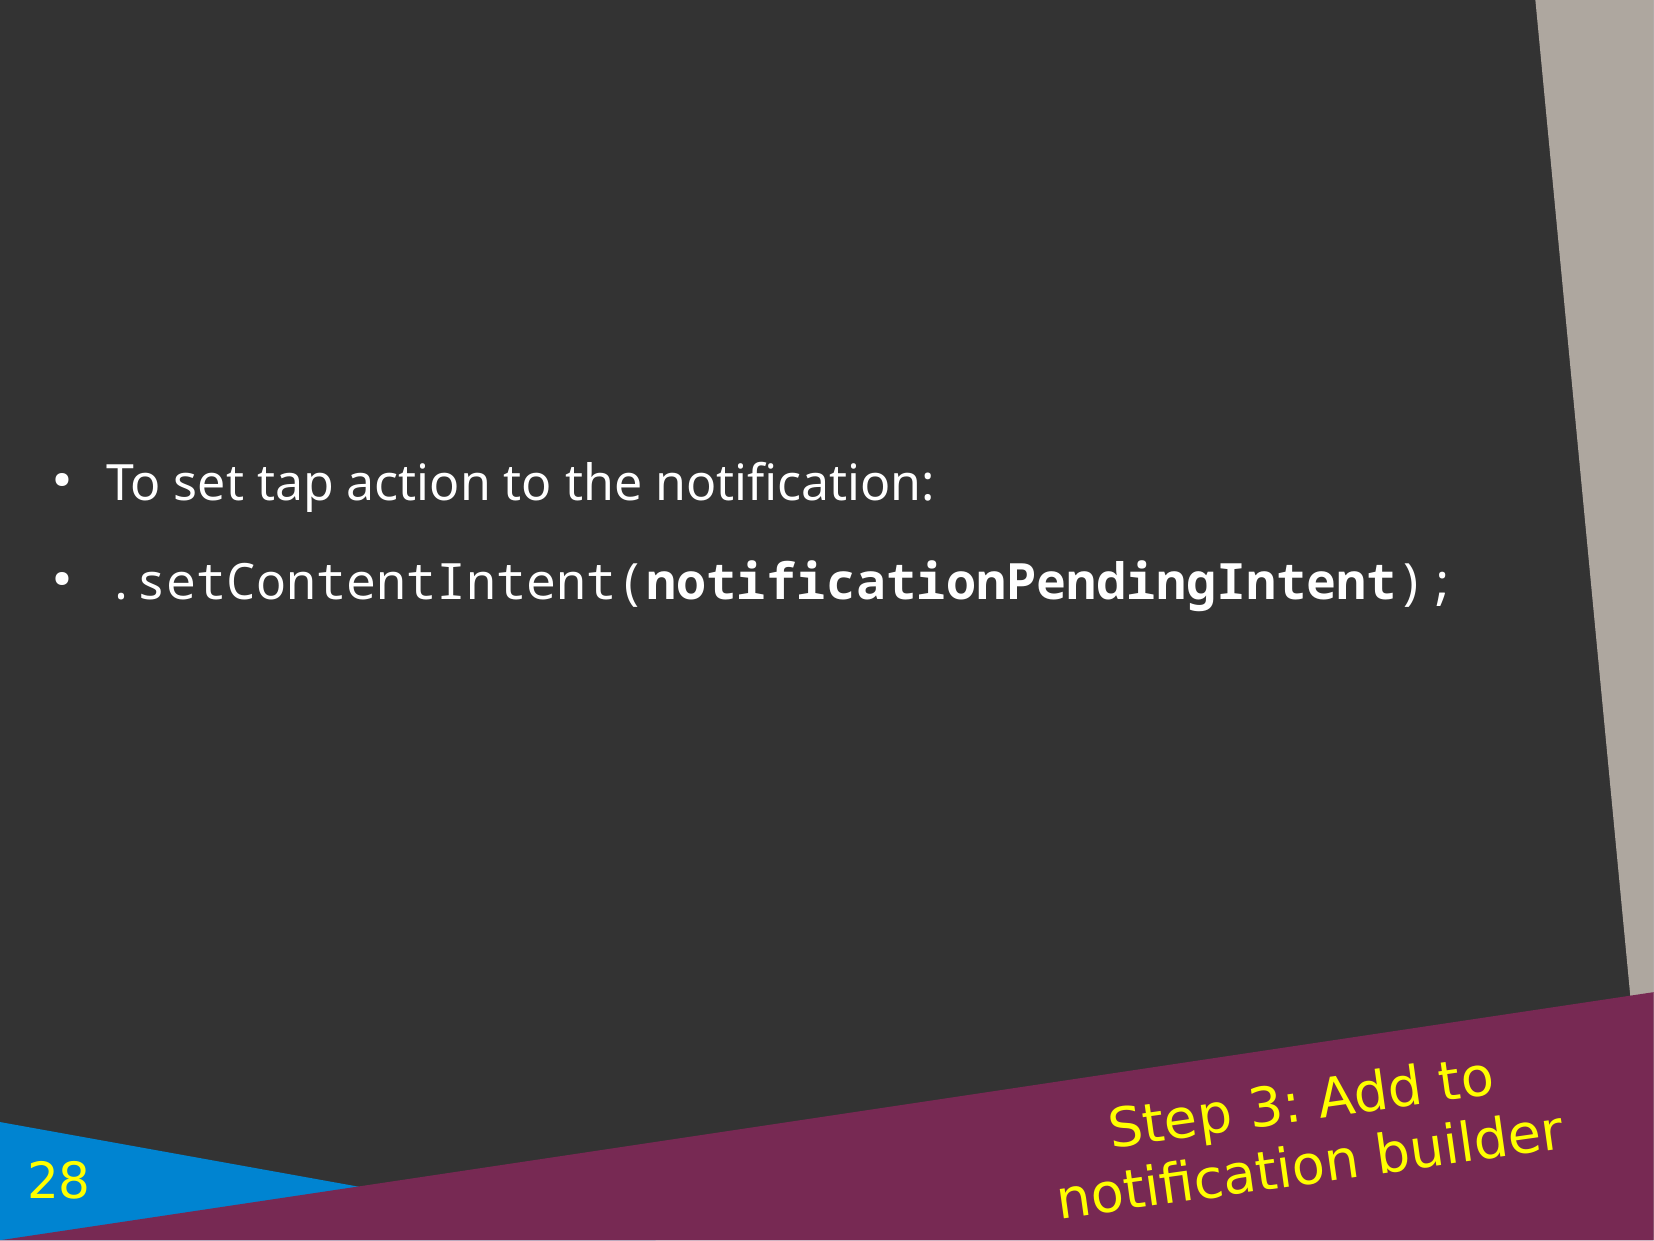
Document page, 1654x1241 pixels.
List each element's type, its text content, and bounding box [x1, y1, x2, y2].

title Step 3: Add to notification builder [956, 995, 1654, 1241]
list To set tap action to the notification: .setContentIntent(notificationPendingIntent); [35, 59, 1524, 993]
